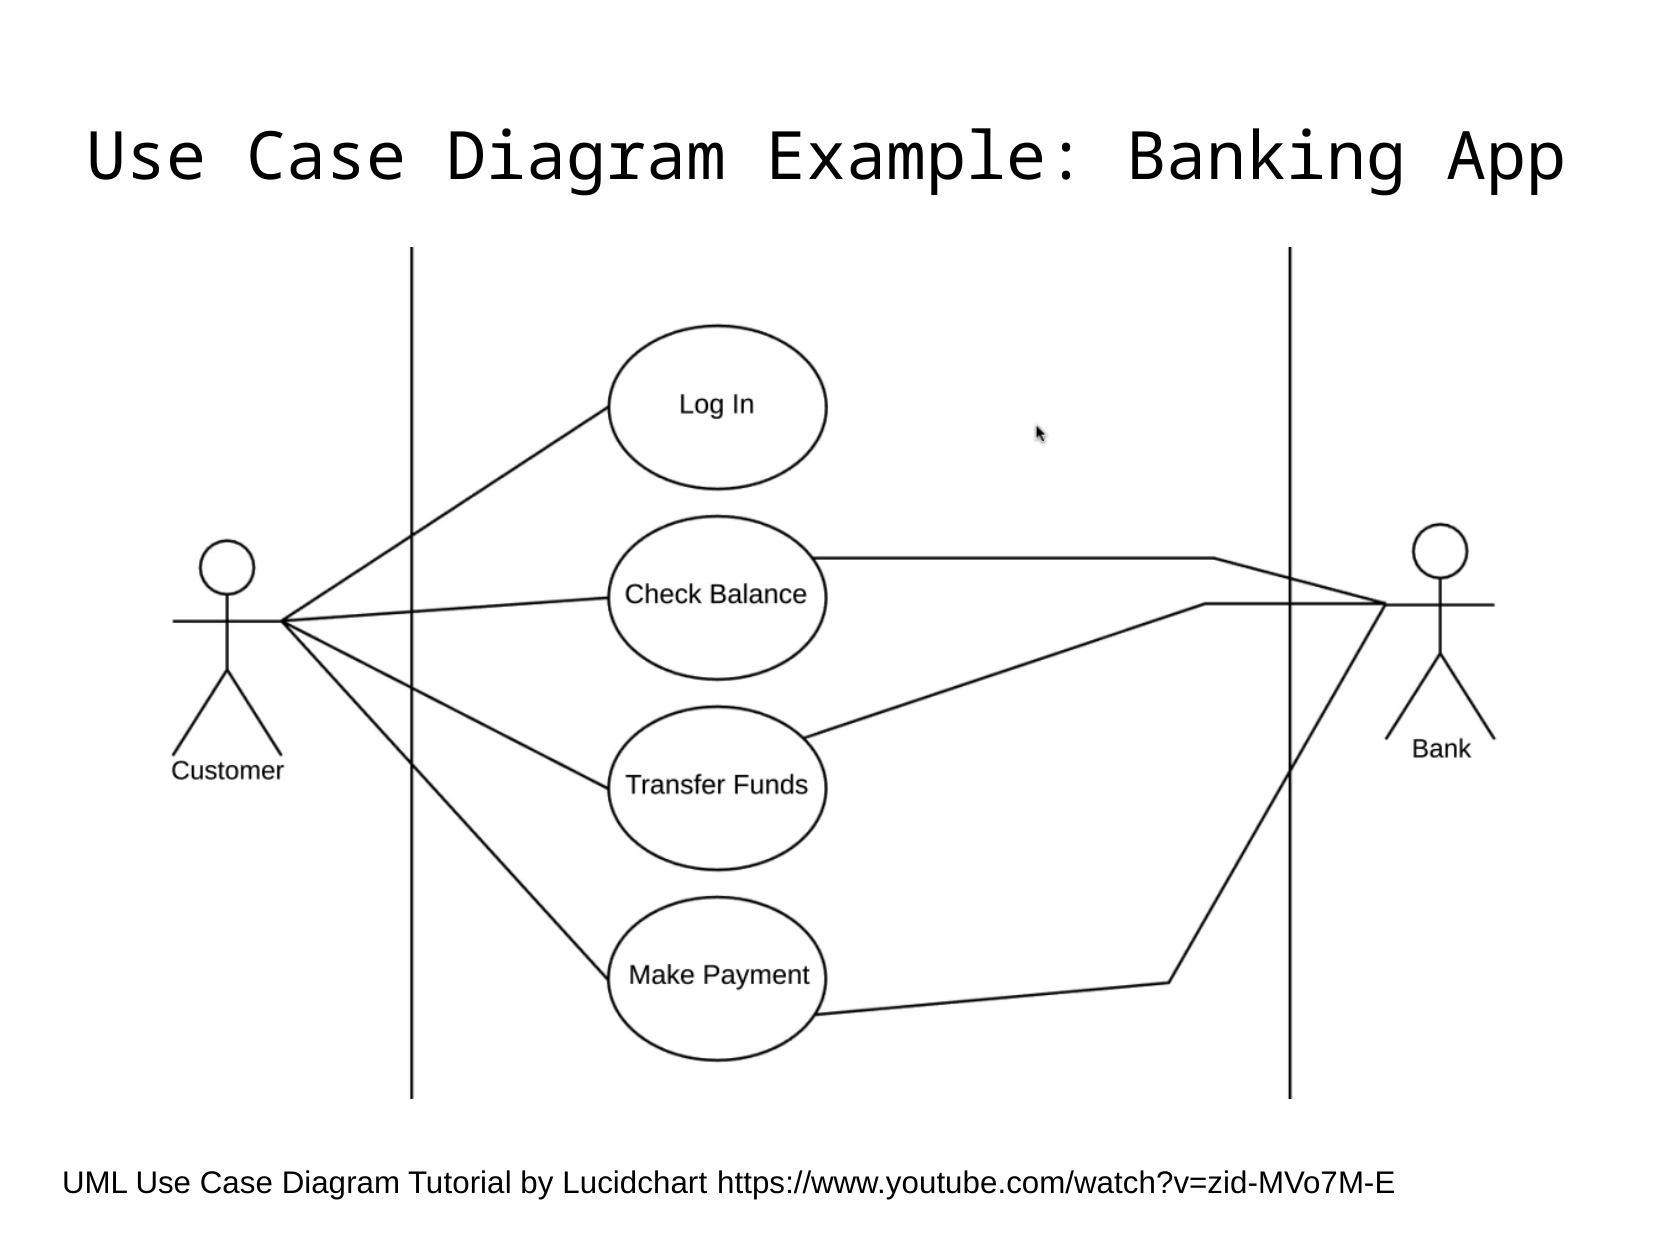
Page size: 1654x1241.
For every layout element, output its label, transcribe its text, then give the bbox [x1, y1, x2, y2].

title Use Case Diagram Example: Banking App [82, 49, 1571, 257]
picture [140, 248, 1521, 1099]
text_box UML Use Case Diagram Tutorial by Lucidchart https://www.youtube.com/watch?v=zid-MVo7M-E [47, 1157, 1619, 1241]
